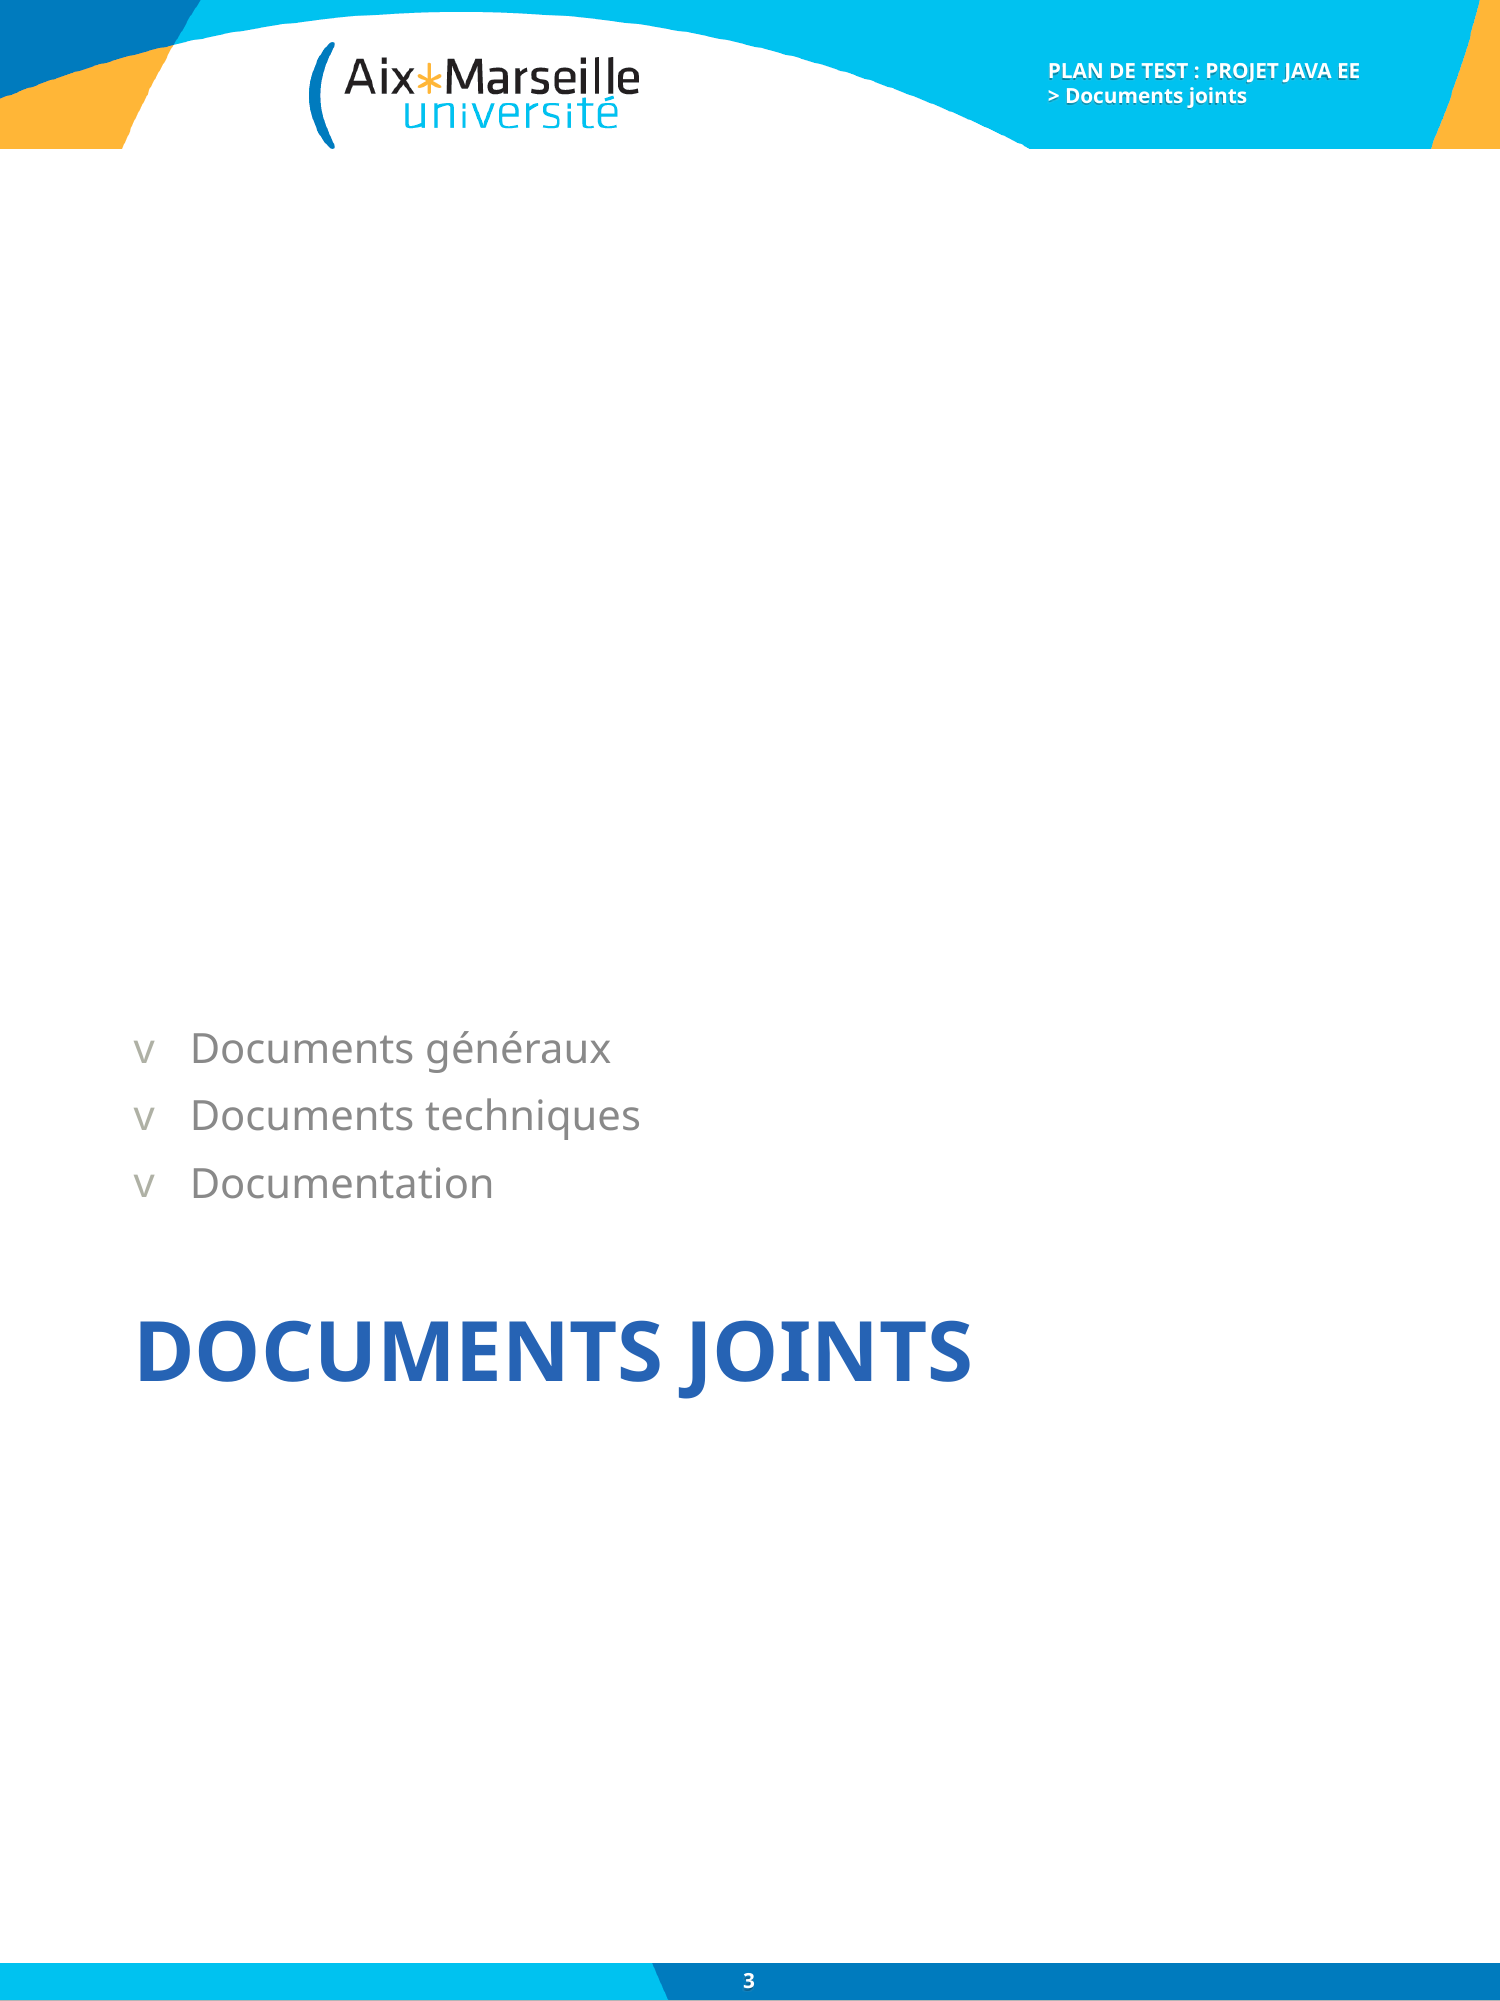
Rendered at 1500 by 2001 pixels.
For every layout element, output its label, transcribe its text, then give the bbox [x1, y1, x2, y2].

text_box [353, 1960, 1145, 2000]
title Documents joints [118, 1286, 1394, 1683]
text_box PLAN DE TEST : PROJET JAVA EE > Documents joints [1032, 0, 1500, 165]
list Documents généraux Documents techniques Documentation [118, 847, 1394, 1286]
